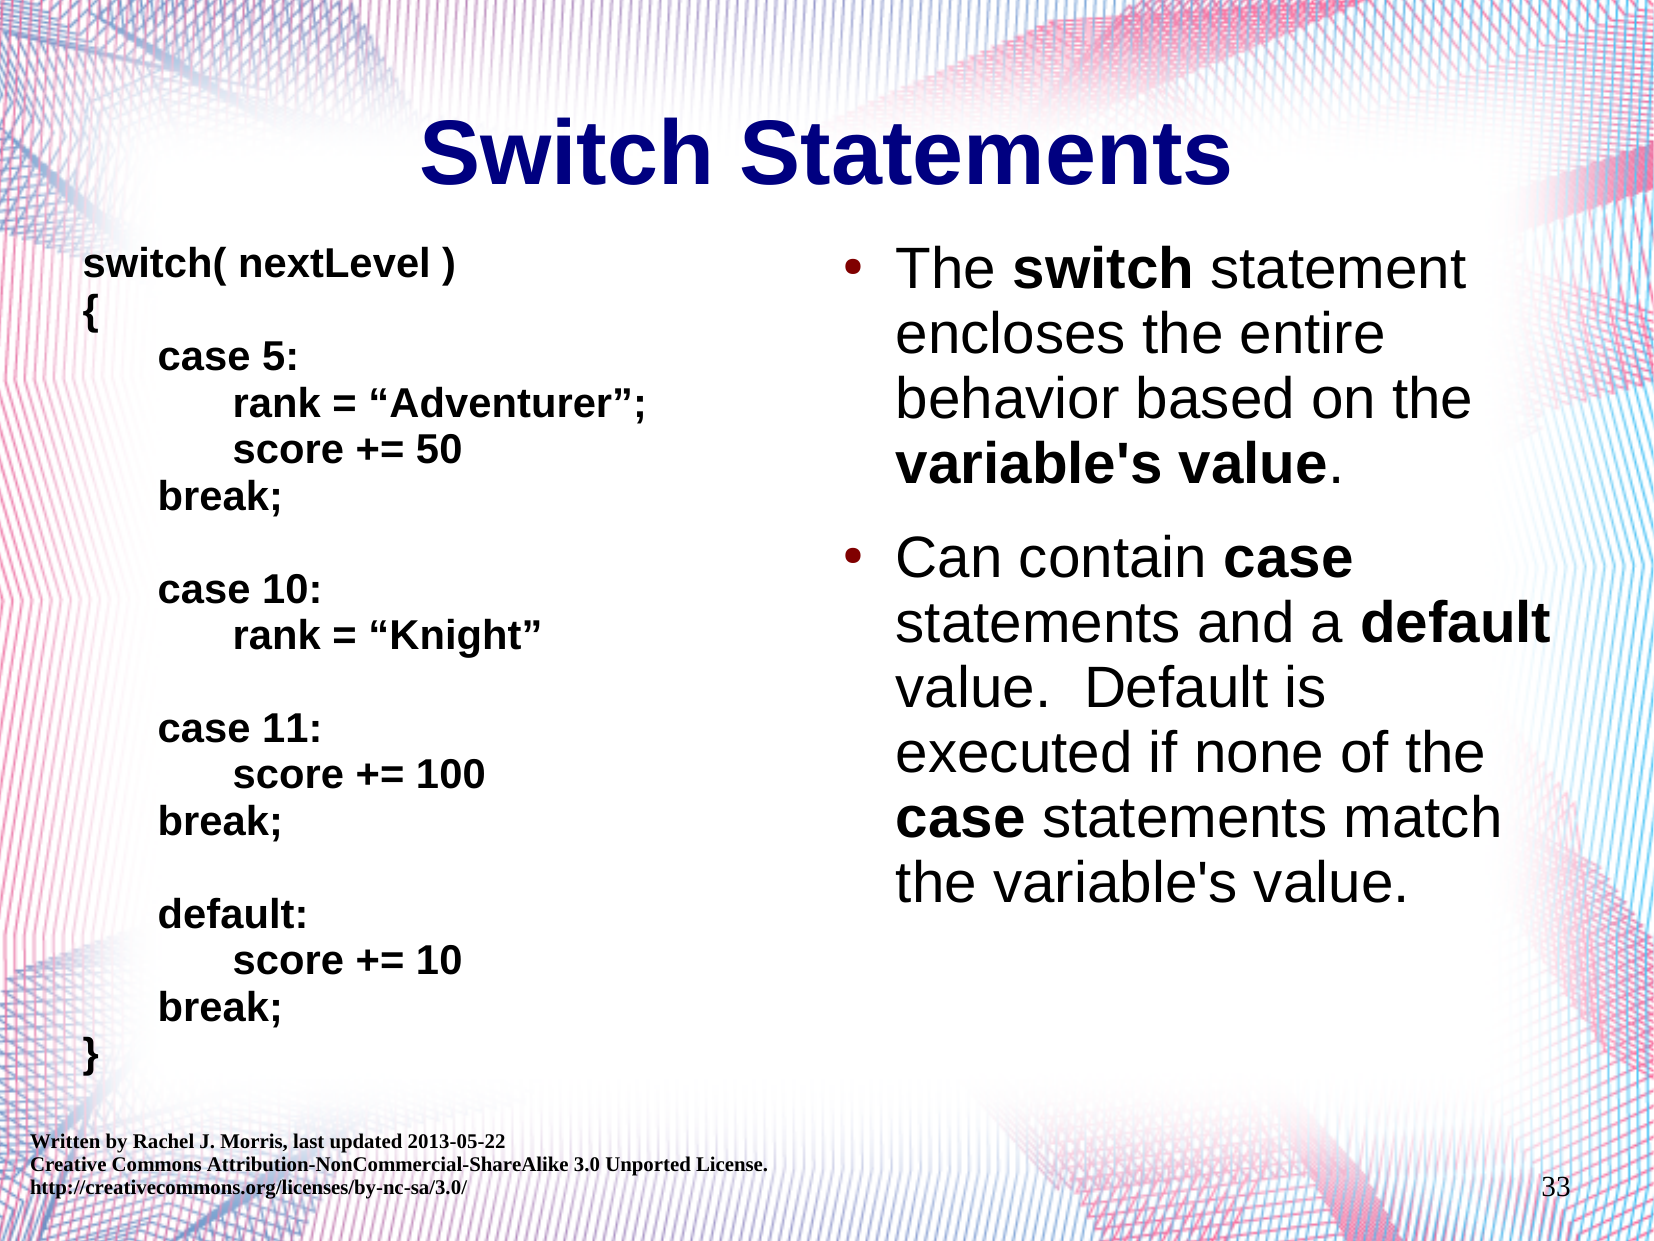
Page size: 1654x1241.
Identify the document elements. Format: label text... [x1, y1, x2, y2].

list switch( nextLevel ) { case 5: rank = “Adventurer”; score += 50 break; case 10: rank = “Knight” case 11: score += 100 break; default: score += 10 break; } [82, 240, 826, 1077]
list The switch statement encloses the entire behavior based on the variable's value. Can contain case statements and a default value. Default is executed if none of the case statements match the variable's value. [825, 235, 1568, 1006]
picture [0, 0, 1654, 1241]
title Switch Statements [82, 49, 1571, 257]
